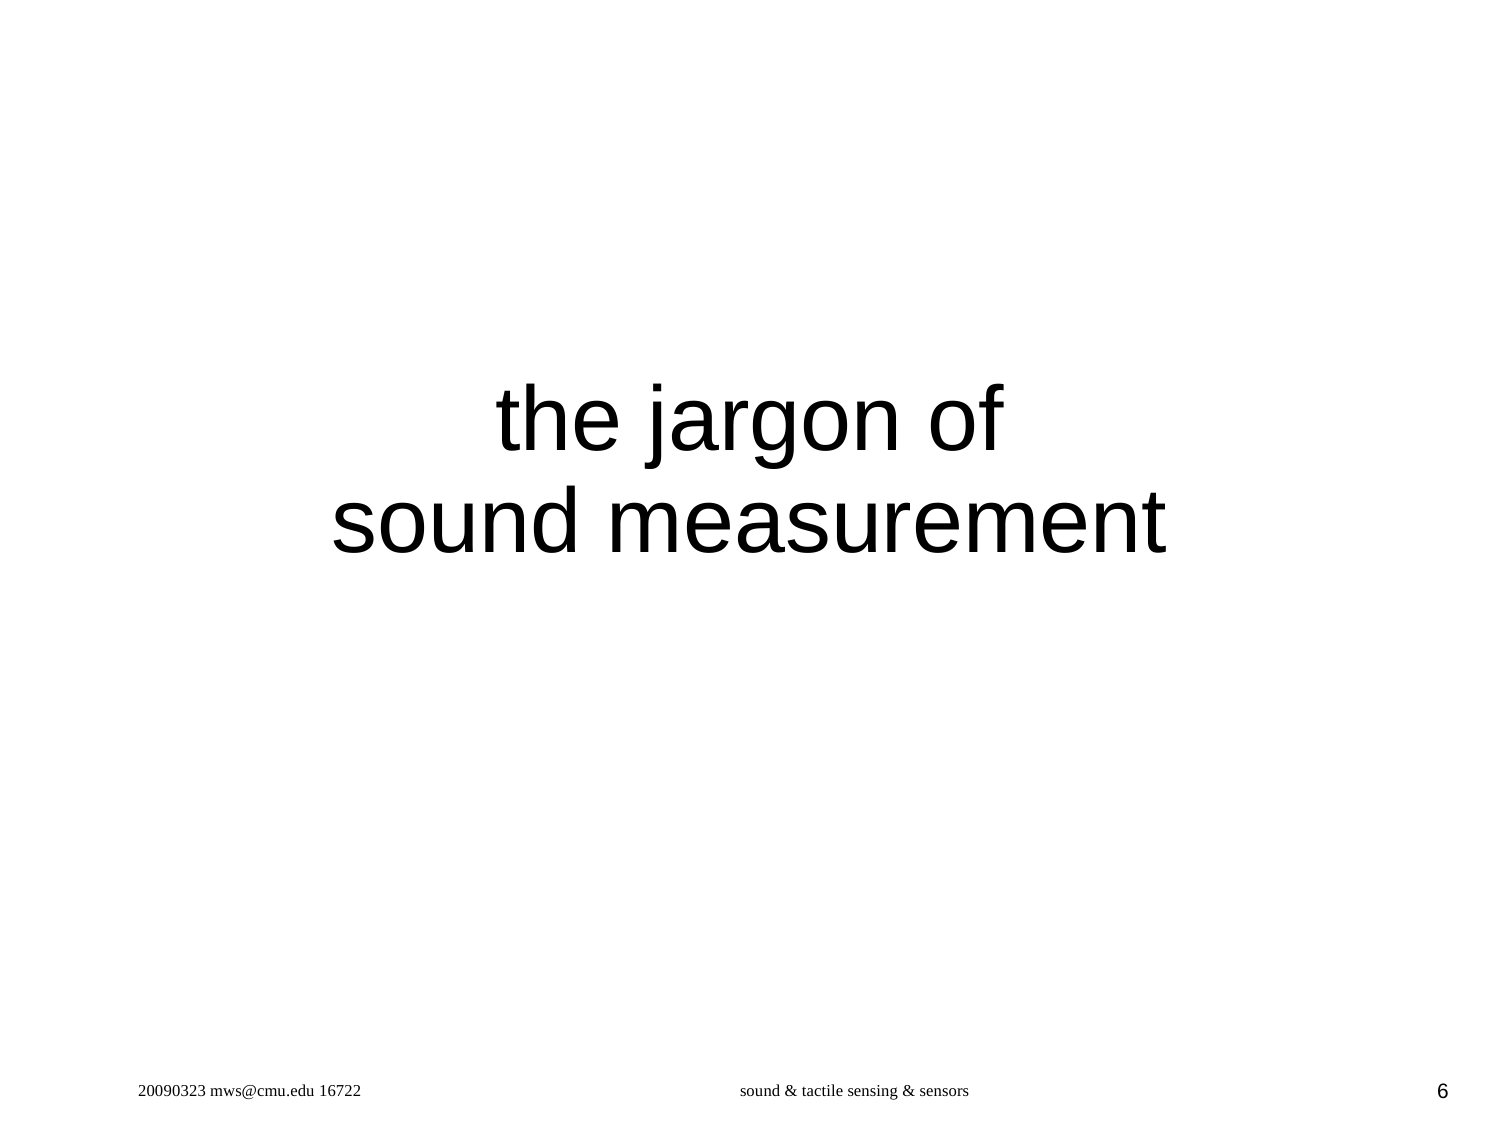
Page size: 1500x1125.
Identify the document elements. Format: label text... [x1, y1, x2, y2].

title the jargon of sound measurement [112, 349, 1388, 591]
